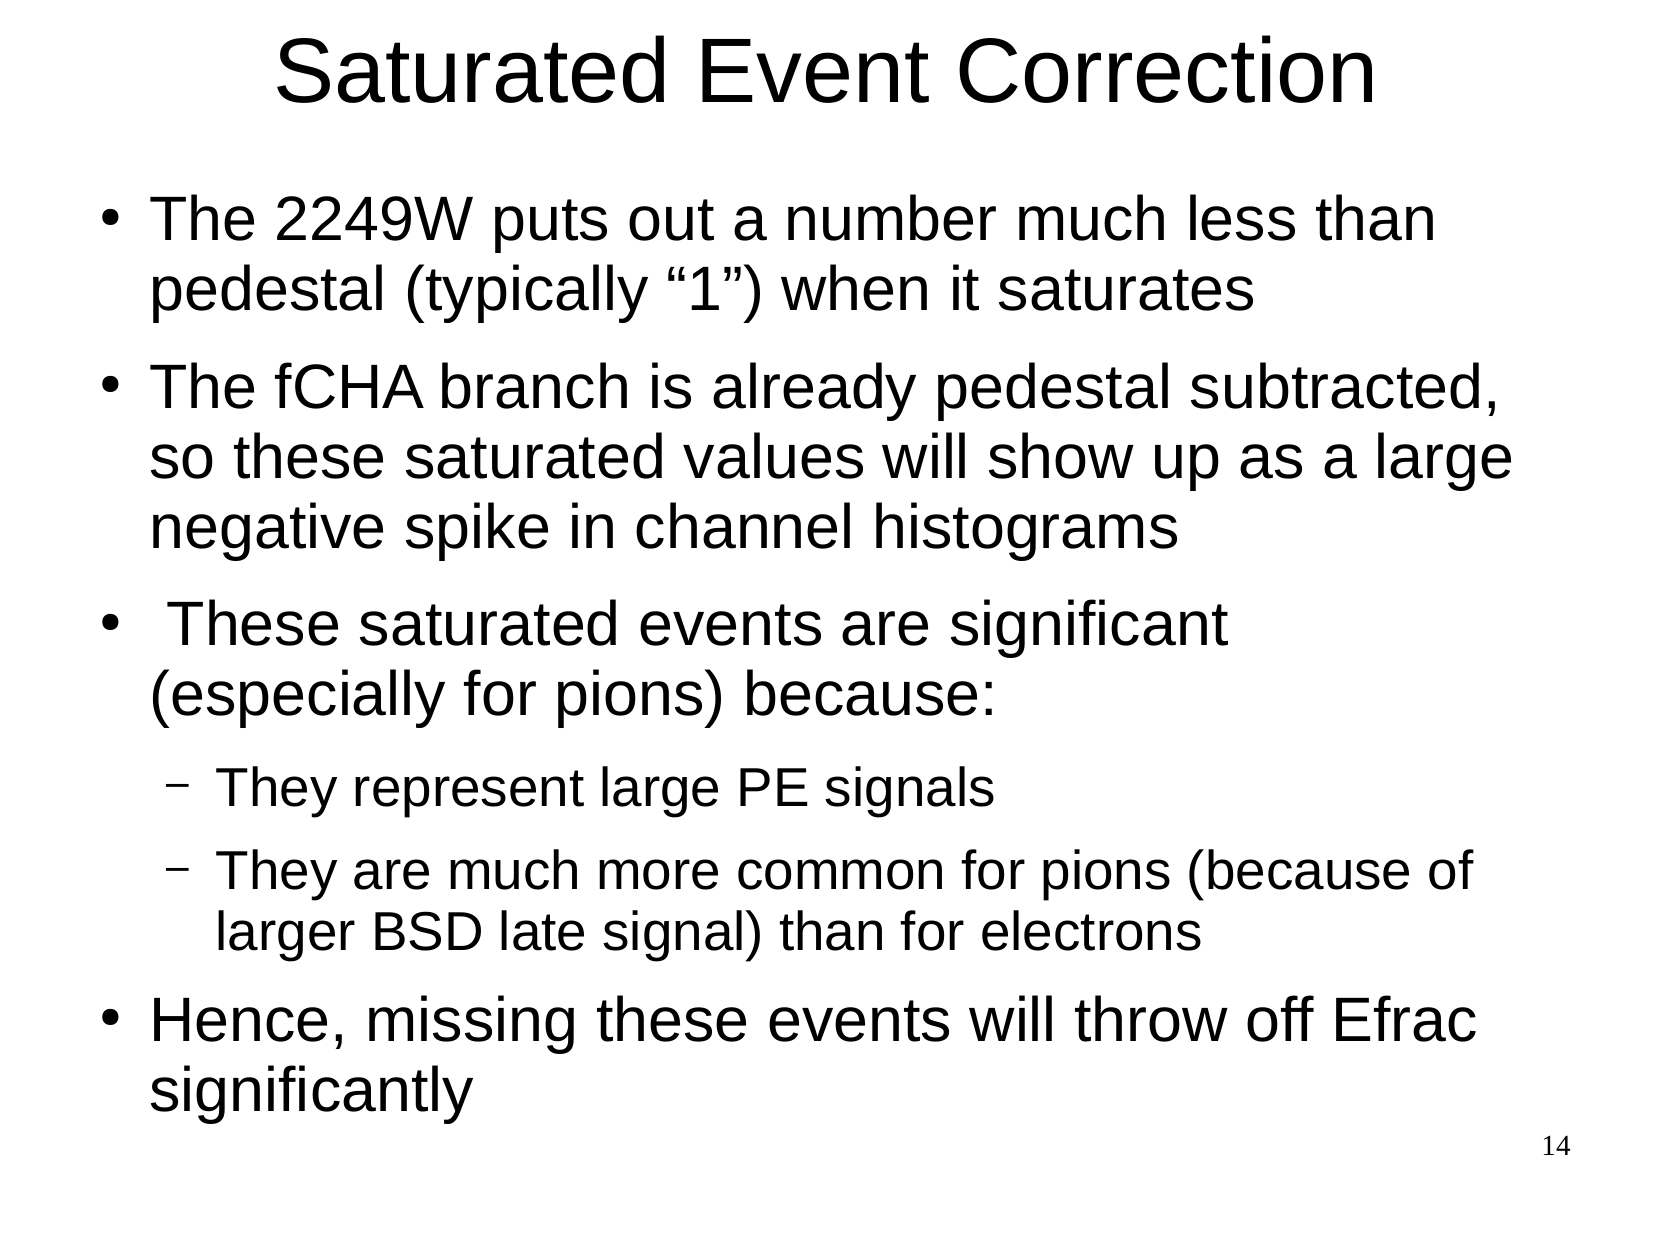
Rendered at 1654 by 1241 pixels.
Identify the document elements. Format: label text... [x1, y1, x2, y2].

list The 2249W puts out a number much less than pedestal (typically “1”) when it saturates The fCHA branch is already pedestal subtracted, so these saturated values will show up as a large negative spike in channel histograms These saturated events are significant (especially for pions) because: They represent large PE signals They are much more common for pions (because of larger BSD late signal) than for electrons Hence, missing these events will throw off Efrac significantly [82, 183, 1538, 1144]
title Saturated Event Correction [82, 0, 1571, 174]
